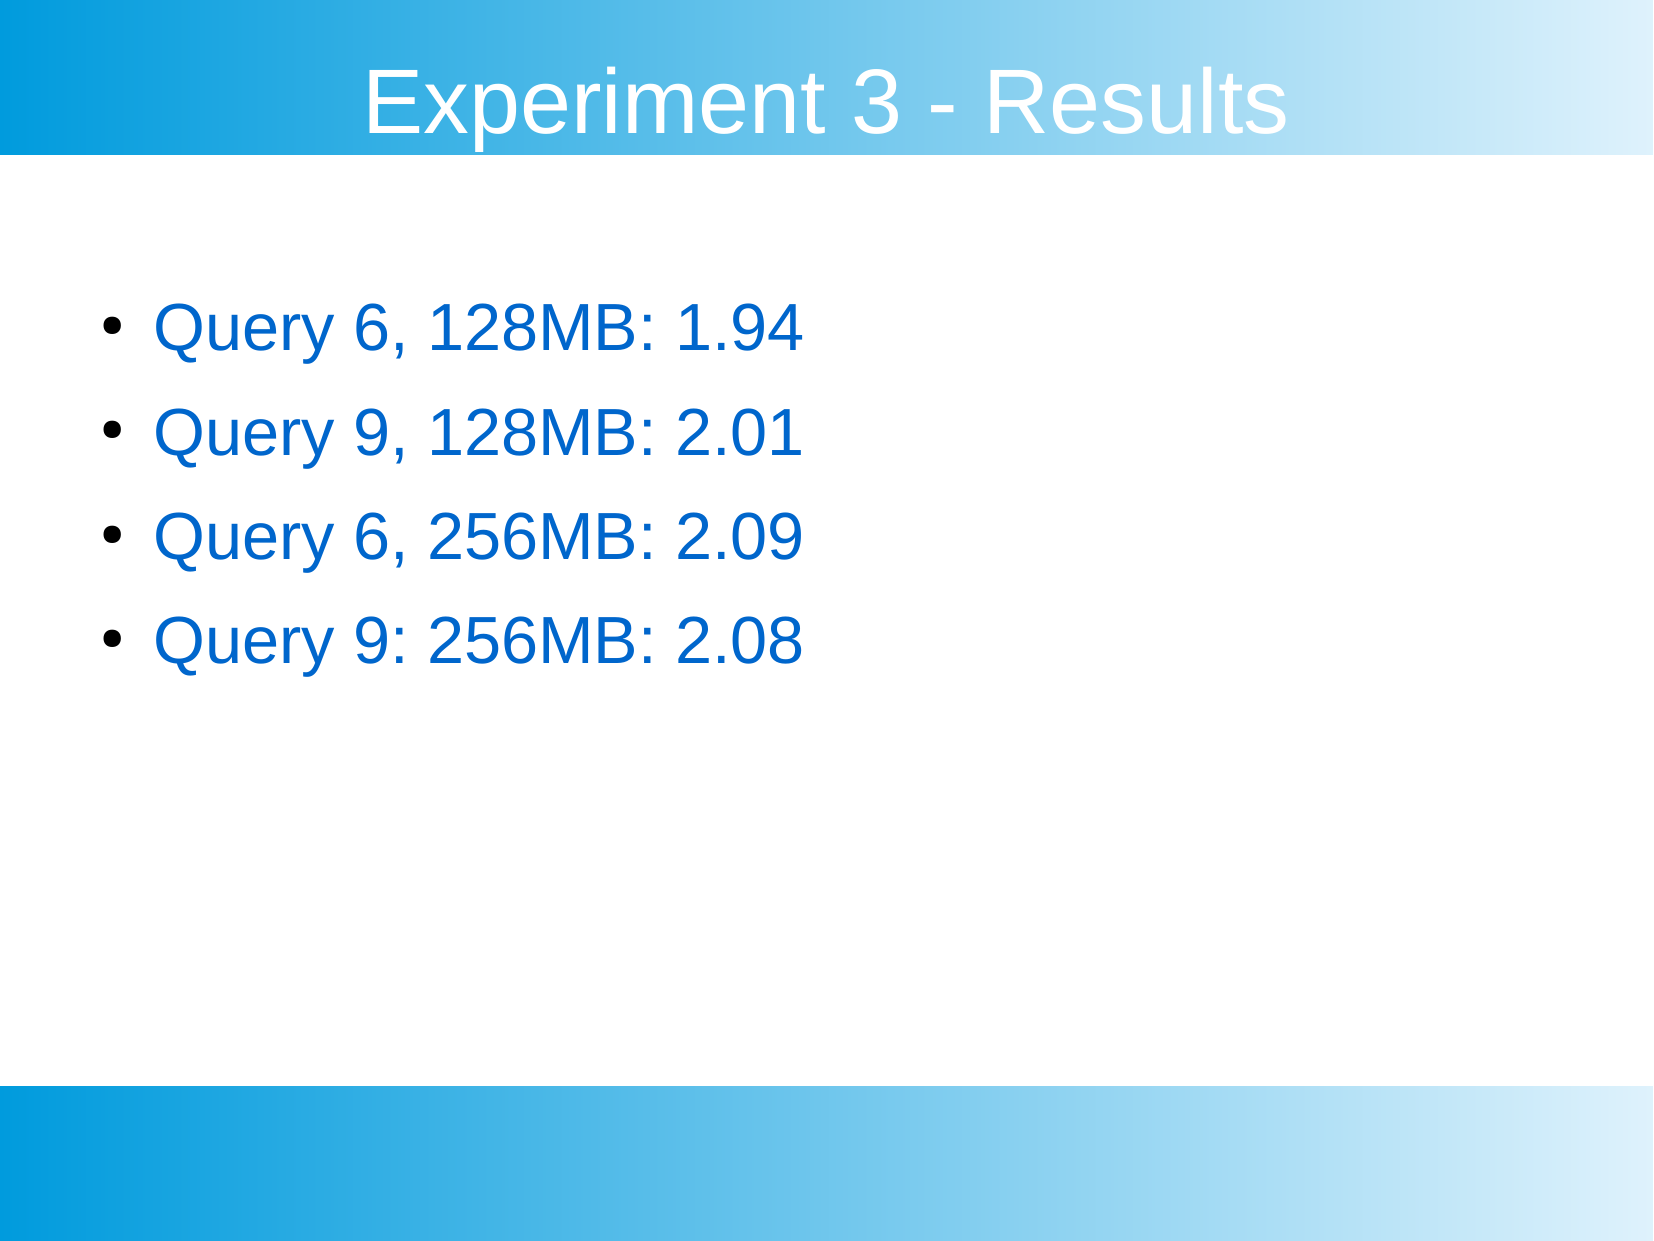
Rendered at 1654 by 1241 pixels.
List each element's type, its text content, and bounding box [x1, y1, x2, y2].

title Experiment 3 - Results [82, 49, 1571, 155]
list Query 6, 128MB: 1.94 Query 9, 128MB: 2.01 Query 6, 256MB: 2.09 Query 9: 256MB: 2.08 [82, 290, 1571, 1010]
